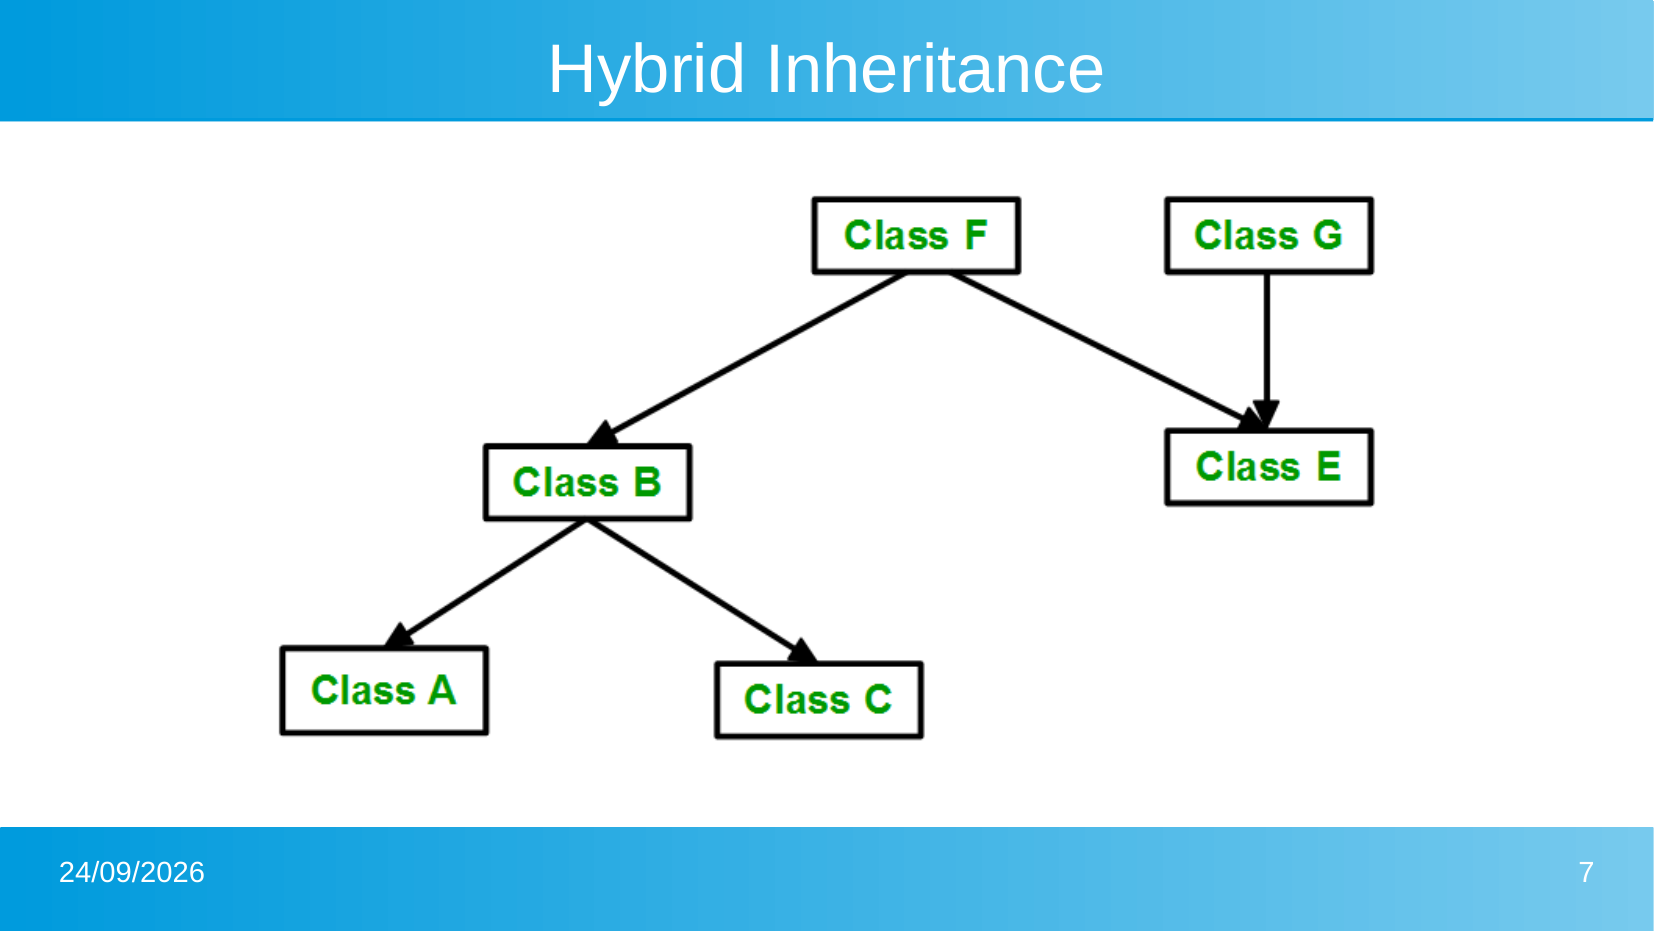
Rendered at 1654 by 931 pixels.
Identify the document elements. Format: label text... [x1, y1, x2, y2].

picture [270, 187, 1386, 742]
title Hybrid Inheritance [59, 29, 1595, 108]
